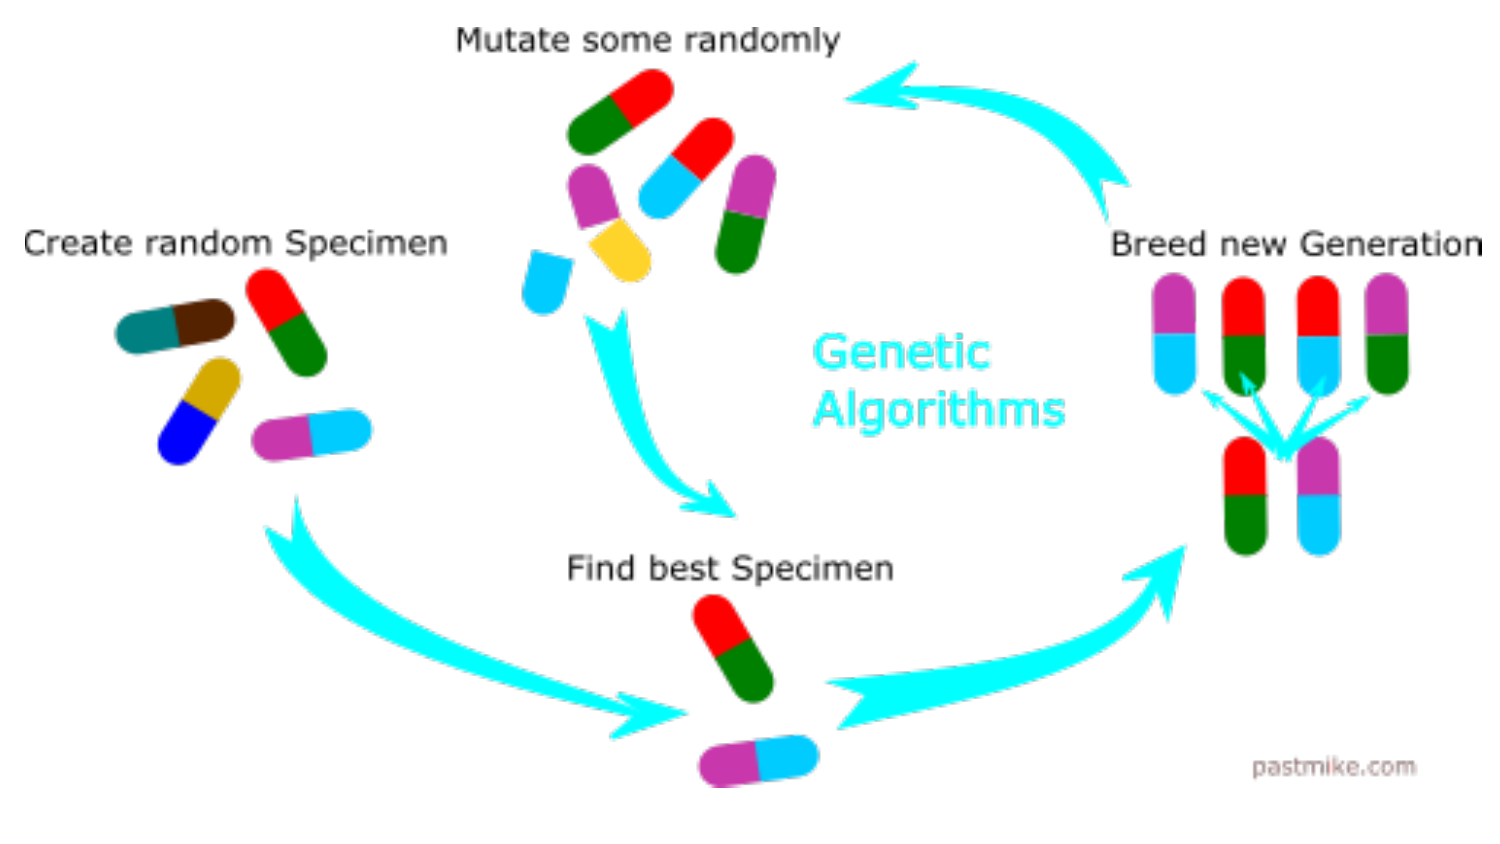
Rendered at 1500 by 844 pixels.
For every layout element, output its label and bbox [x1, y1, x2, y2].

picture [25, 27, 1482, 788]
